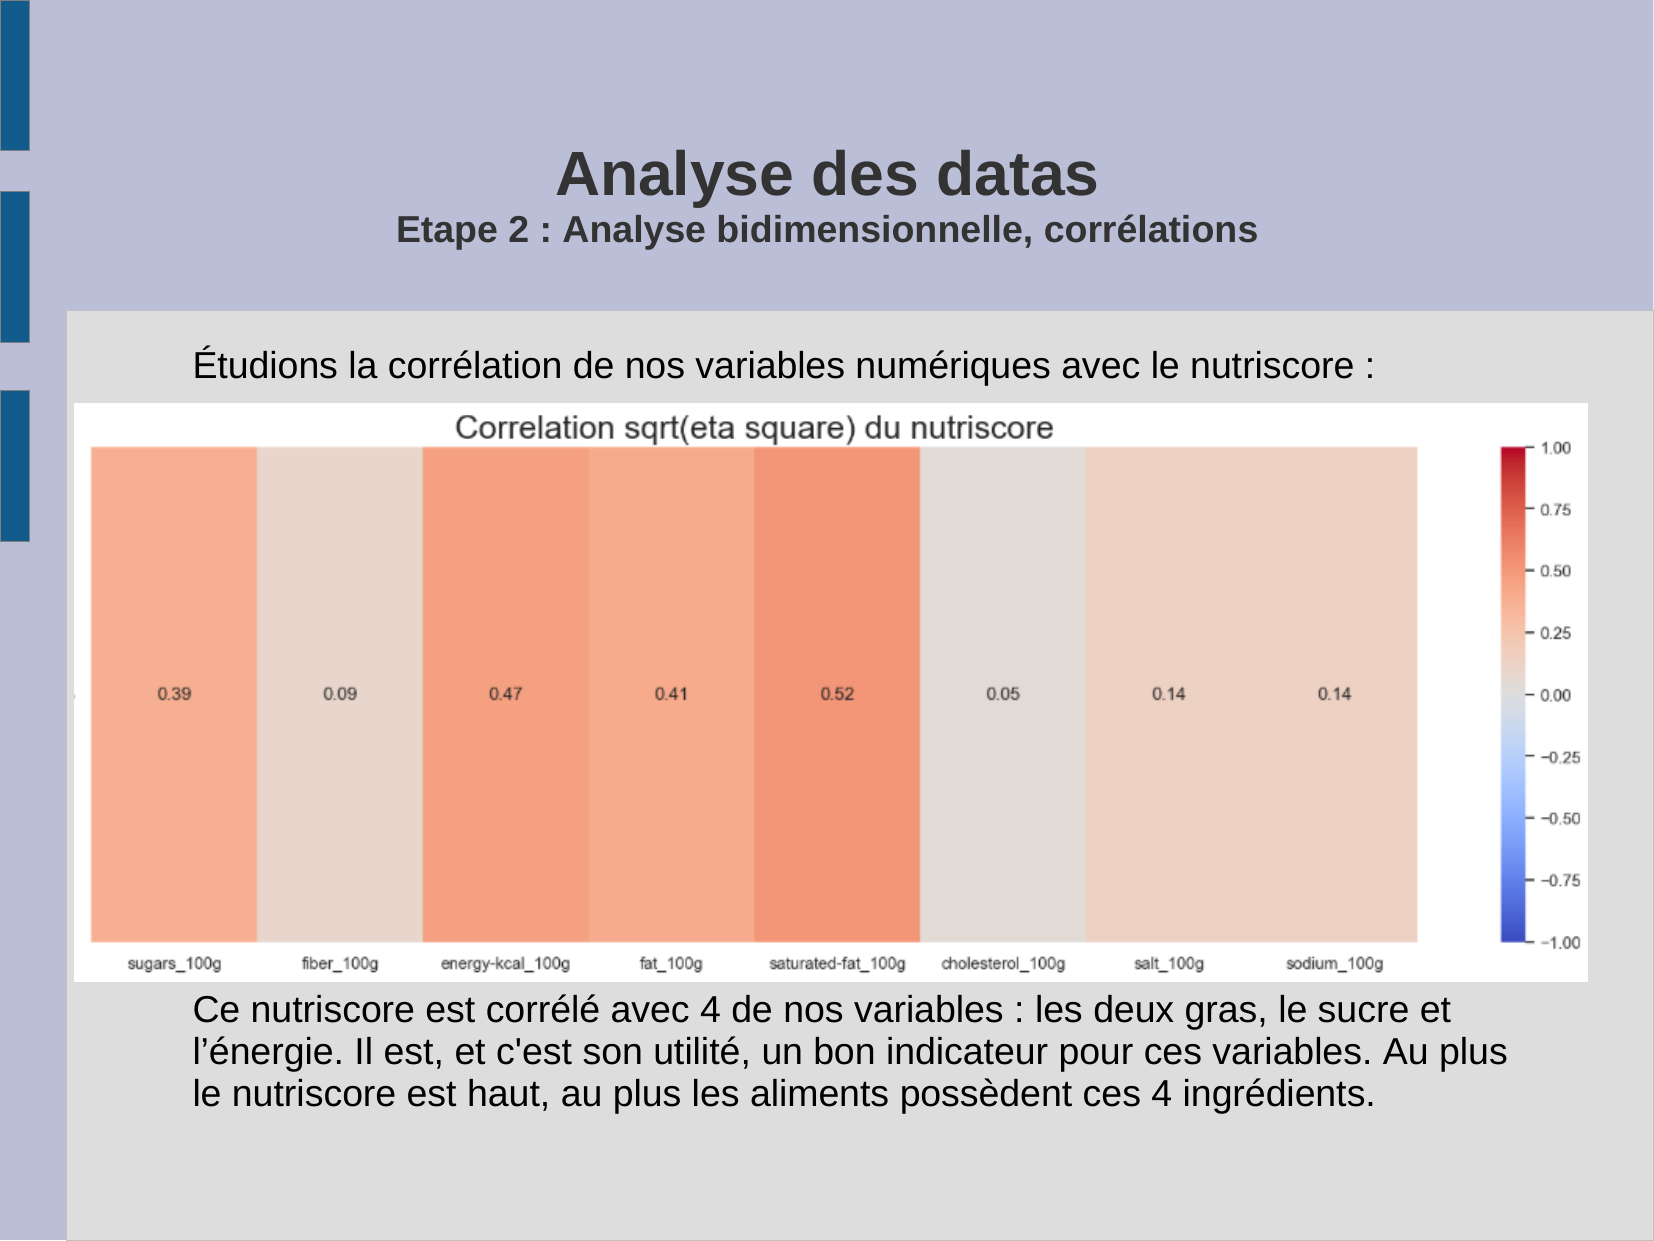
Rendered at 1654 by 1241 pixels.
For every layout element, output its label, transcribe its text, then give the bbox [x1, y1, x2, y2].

picture [74, 403, 1588, 982]
title Analyse des datas Etape 2 : Analyse bidimensionnelle, corrélations [121, 91, 1534, 299]
list Étudions la corrélation de nos variables numériques avec le nutriscore : Ce nutriscore est corrélé avec 4 de nos variables : les deux gras, le sucre et l’énergie. Il est, et c'est son utilité, un bon indicateur pour ces variables. Au plus le nutriscore est haut, au plus les aliments possèdent ces 4 ingrédients. [121, 344, 1534, 403]
list Étudions la corrélation de nos variables numériques avec le nutriscore : Ce nutriscore est corrélé avec 4 de nos variables : les deux gras, le sucre et l’énergie. Il est, et c'est son utilité, un bon indicateur pour ces variables. Au plus le nutriscore est haut, au plus les aliments possèdent ces 4 ingrédients. [121, 982, 1534, 1145]
